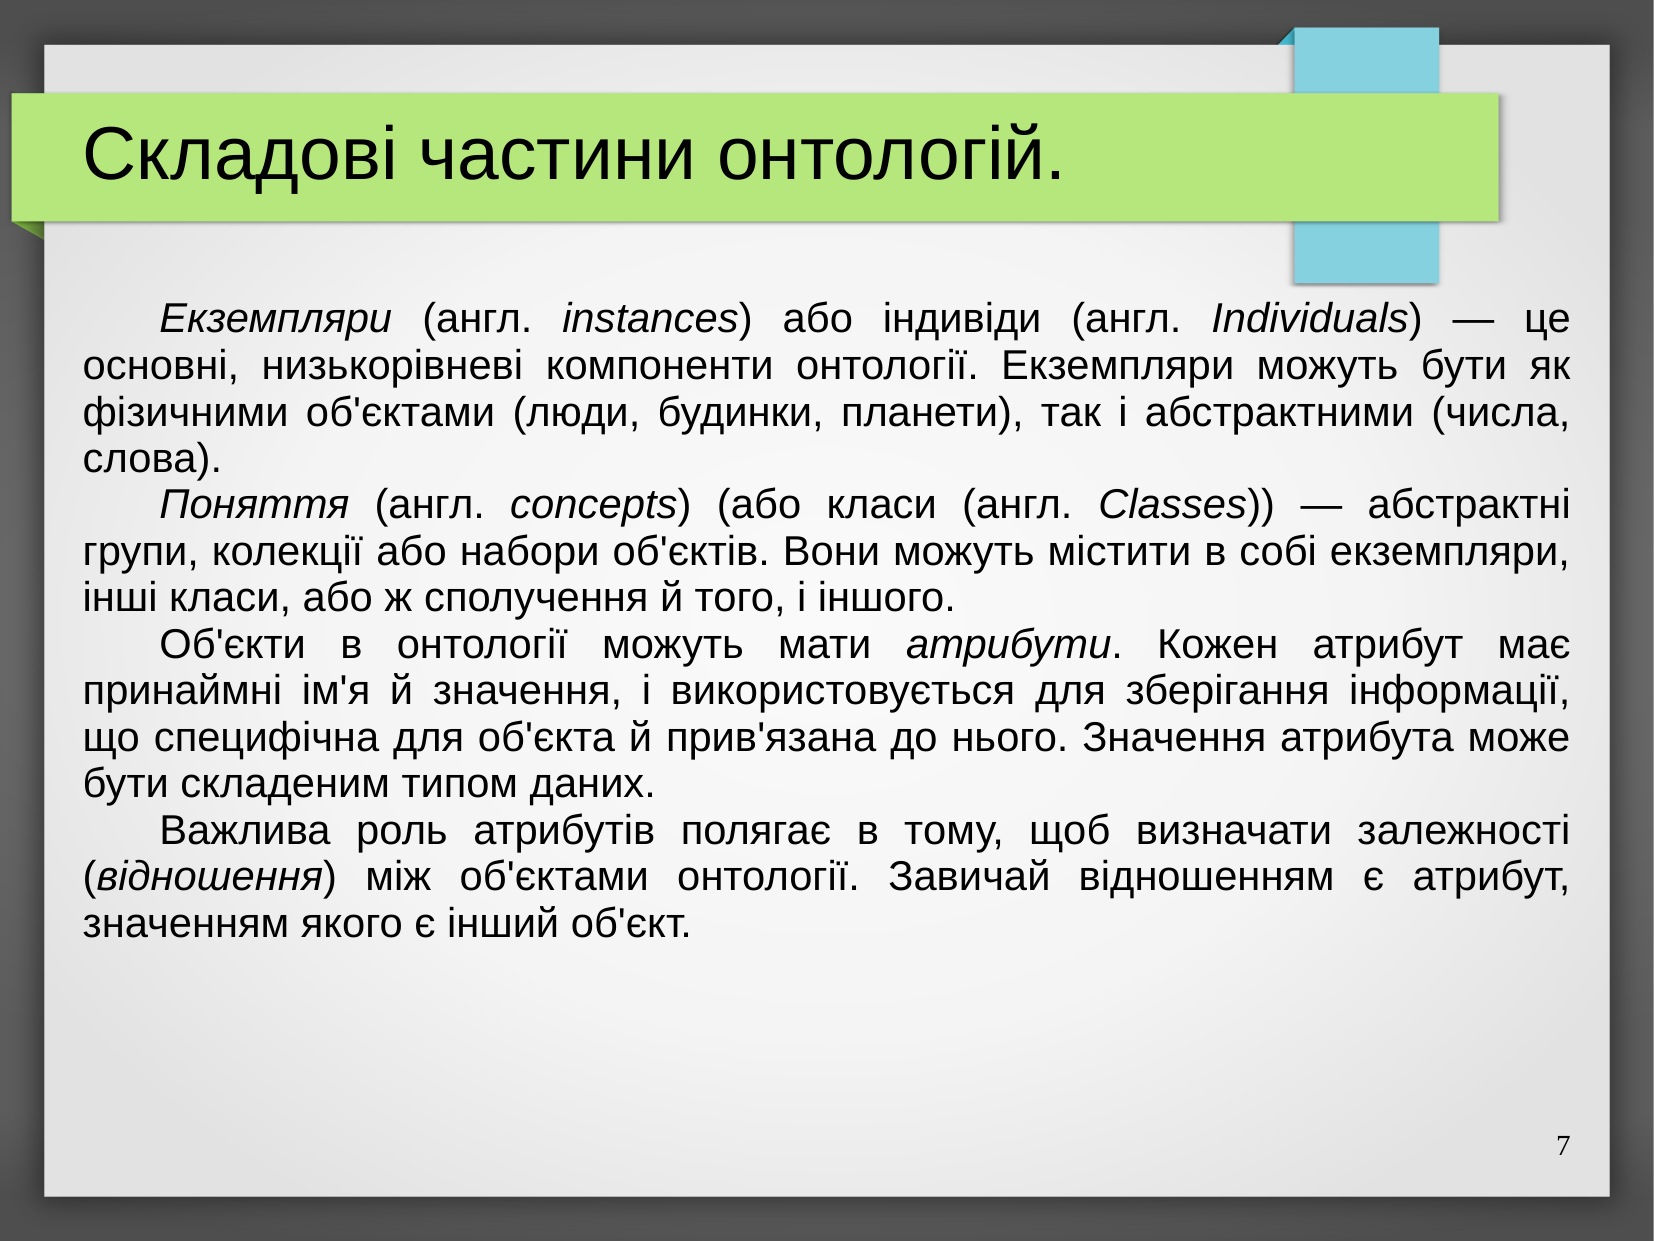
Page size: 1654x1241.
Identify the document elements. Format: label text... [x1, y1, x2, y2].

list Екземпляри (англ. instances) або індивіди (англ. Individuals) — це основні, низькорівневі компоненти онтології. Екземпляри можуть бути як фізичними об'єктами (люди, будинки, планети), так і абстрактними (числа, слова). Поняття (англ. concepts) (або класи (англ. Classes)) — абстрактні групи, колекції або набори об'єктів. Вони можуть містити в собі екземпляри, інші класи, або ж сполучення й того, і іншого. Об'єкти в онтології можуть мати атрибути. Кожен атрибут має принаймні ім'я й значення, і використовується для зберігання інформації, що специфічна для об'єкта й прив'язана до нього. Значення атрибута може бути складеним типом даних. Важлива роль атрибутів полягає в тому, щоб визначати залежності (відношення) між об'єктами онтології. Завичай відношенням є атрибут, значенням якого є інший об'єкт. [82, 295, 1571, 1158]
picture [0, 0, 1654, 1241]
title Складові частини онтологій. [82, 94, 1264, 213]
